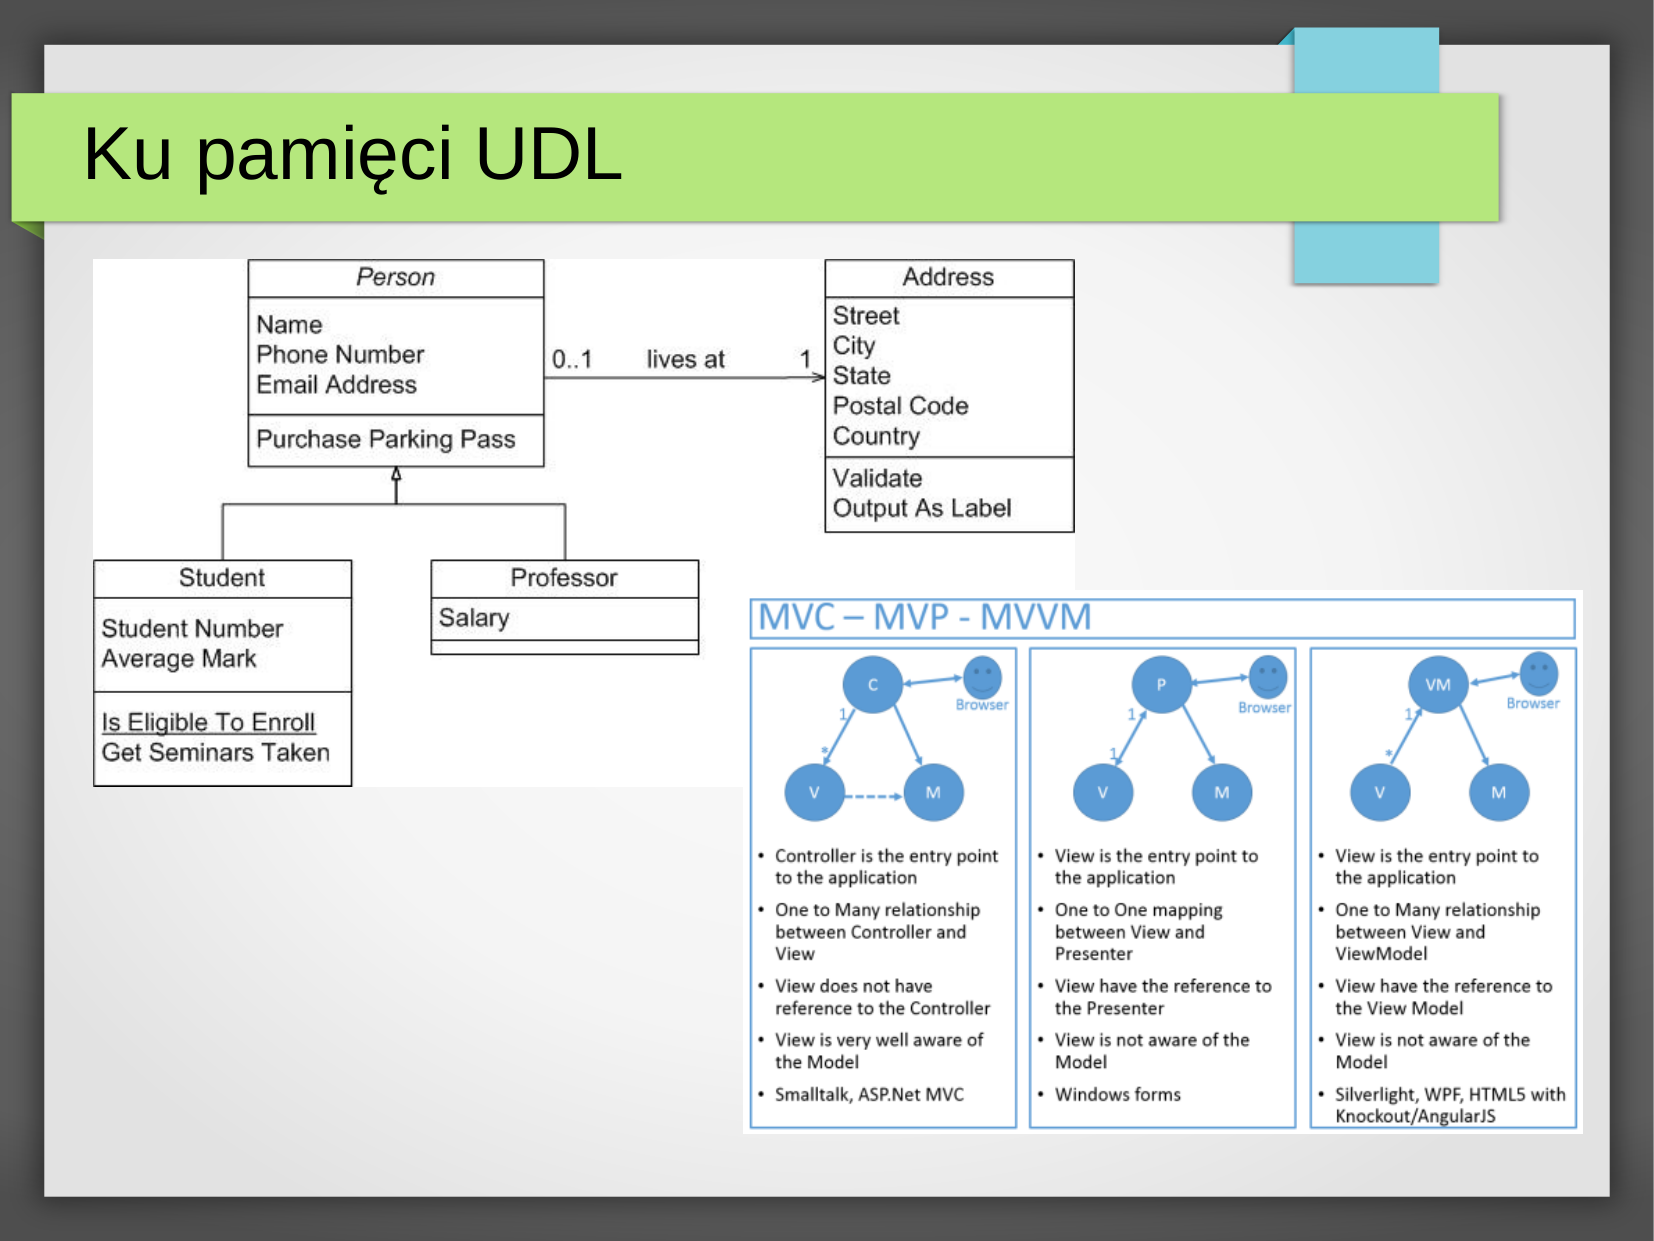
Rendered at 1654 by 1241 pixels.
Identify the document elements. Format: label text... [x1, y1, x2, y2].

title Ku pamięci UDL [82, 94, 1264, 213]
picture [0, 0, 1654, 1241]
